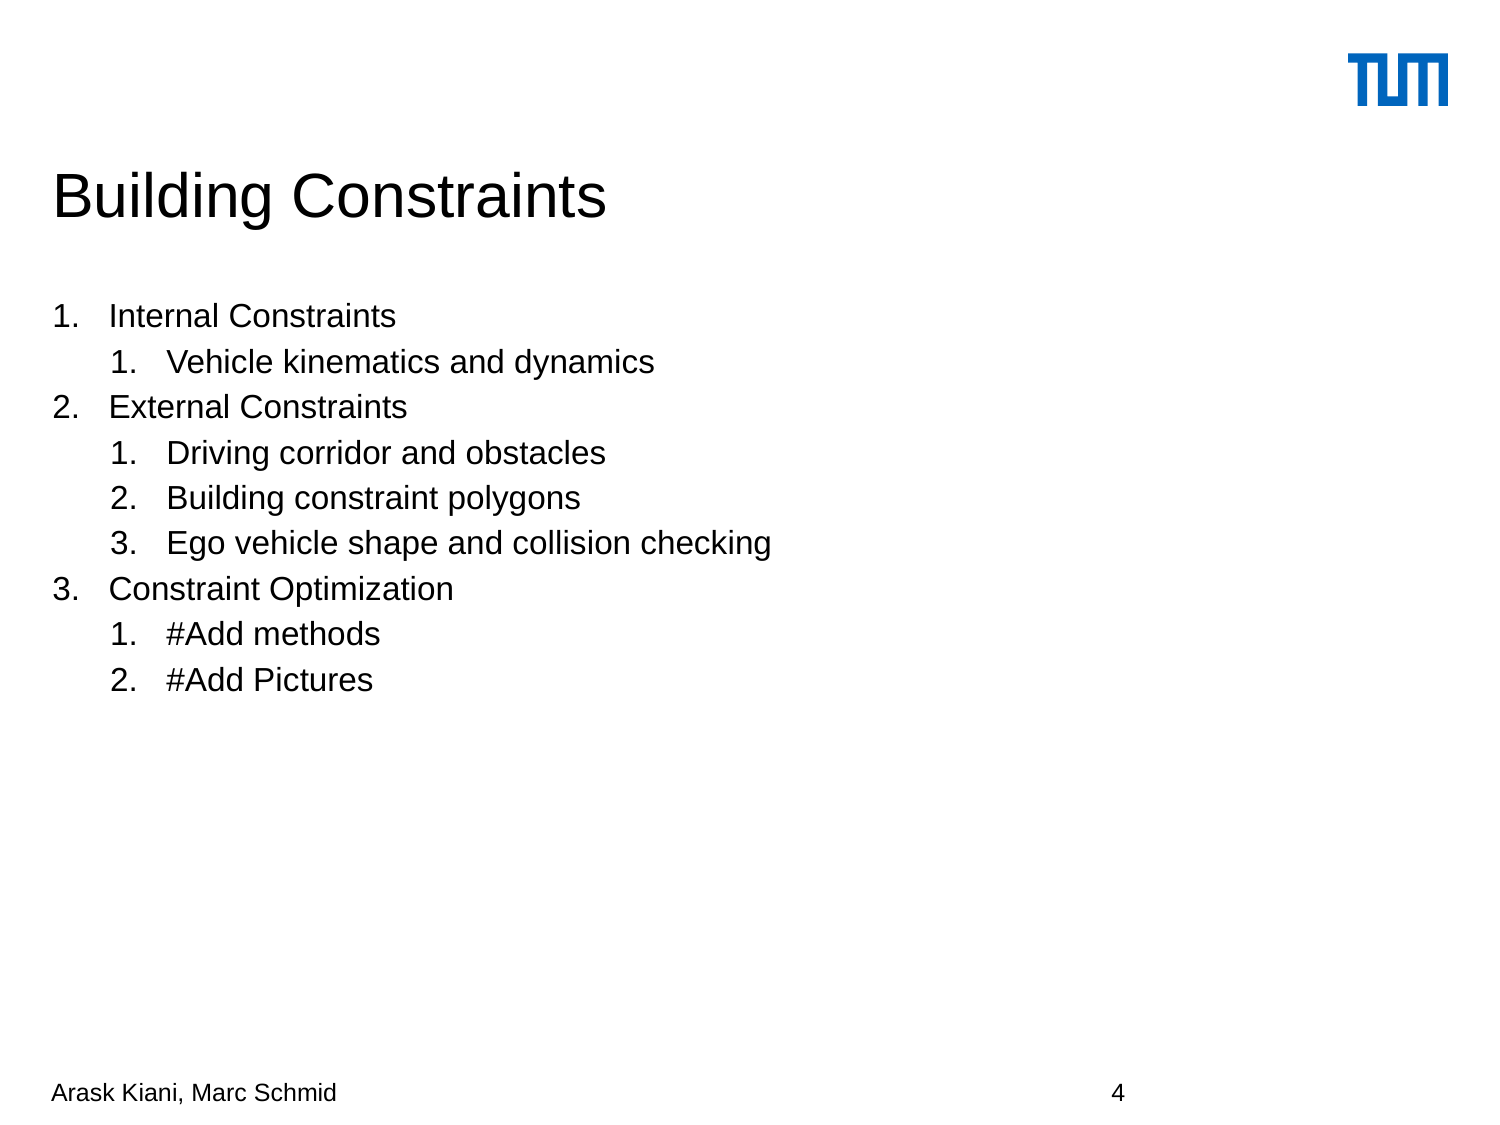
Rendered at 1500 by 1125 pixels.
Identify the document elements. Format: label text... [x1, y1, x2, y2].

list Internal Constraints Vehicle kinematics and dynamics External Constraints Driving corridor and obstacles Building constraint polygons Ego vehicle shape and collision checking Constraint Optimization #Add methods #Add Pictures [52, 289, 1449, 1060]
text_box Arask Kiani, Marc Schmid [51, 1061, 1112, 1122]
title Building Constraints [52, 163, 1449, 231]
text_box ‹Nr.› [1112, 1061, 1448, 1122]
